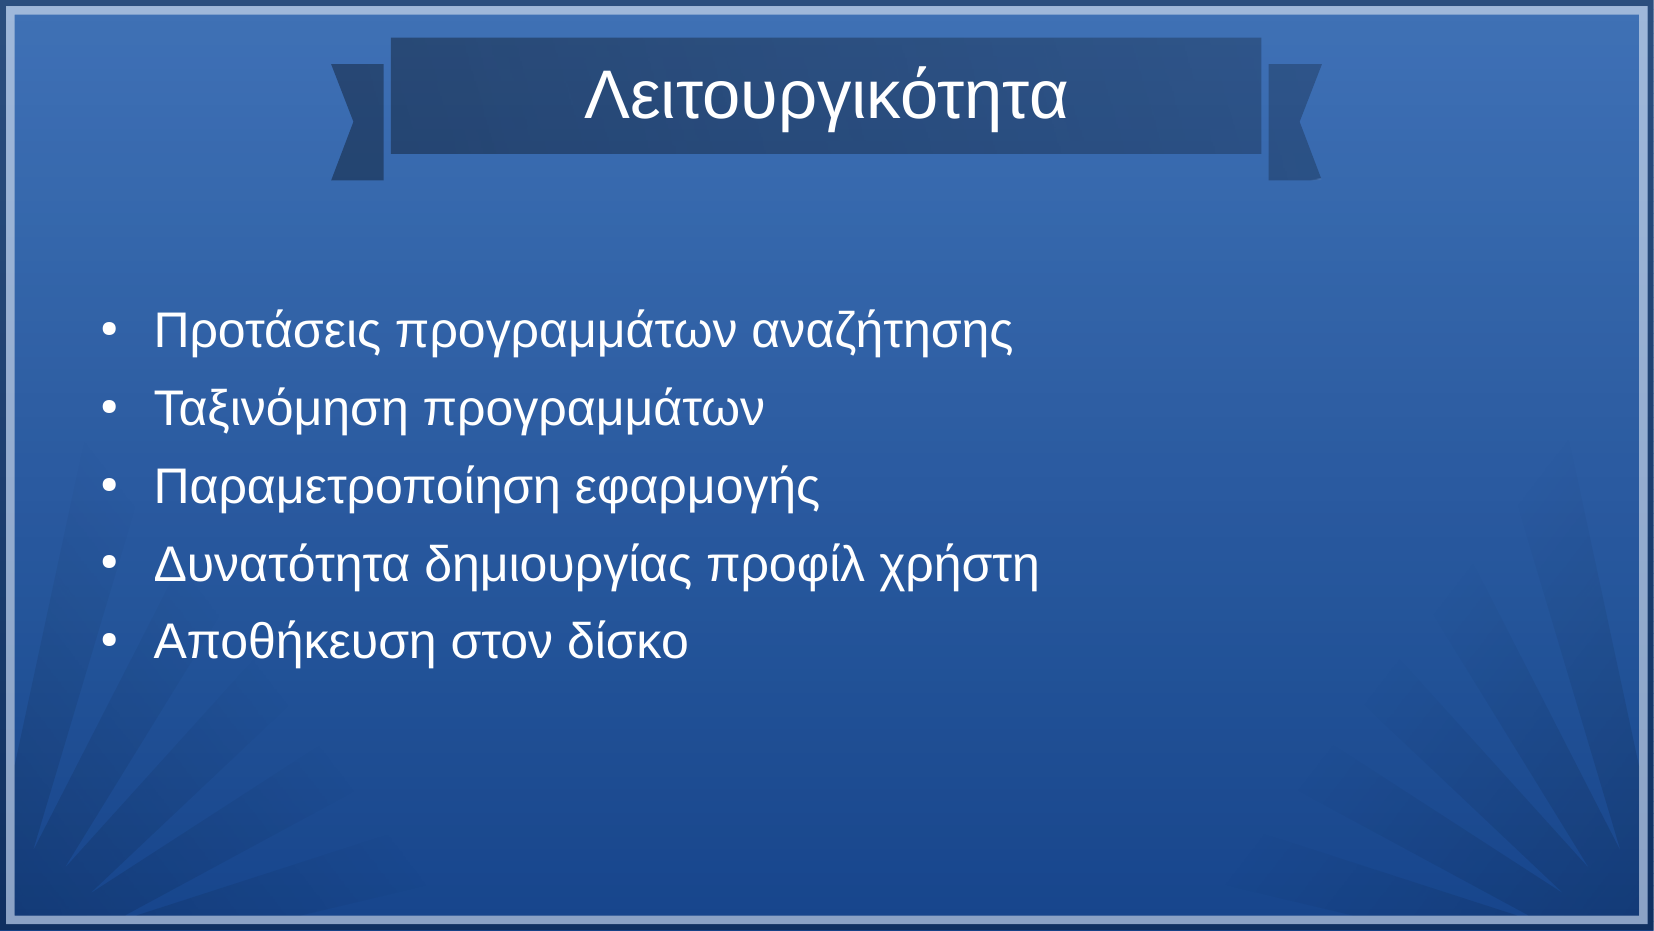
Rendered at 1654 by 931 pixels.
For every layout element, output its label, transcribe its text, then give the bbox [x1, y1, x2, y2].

title Λειτουργικότητα [389, 35, 1264, 154]
list Προτάσεις προγραμμάτων αναζήτησης Ταξινόμηση προγραμμάτων Παραμετροποίηση εφαρμογής Δυνατότητα δημιουργίας προφίλ χρήστη Αποθήκευση στον δίσκο [82, 224, 1571, 848]
